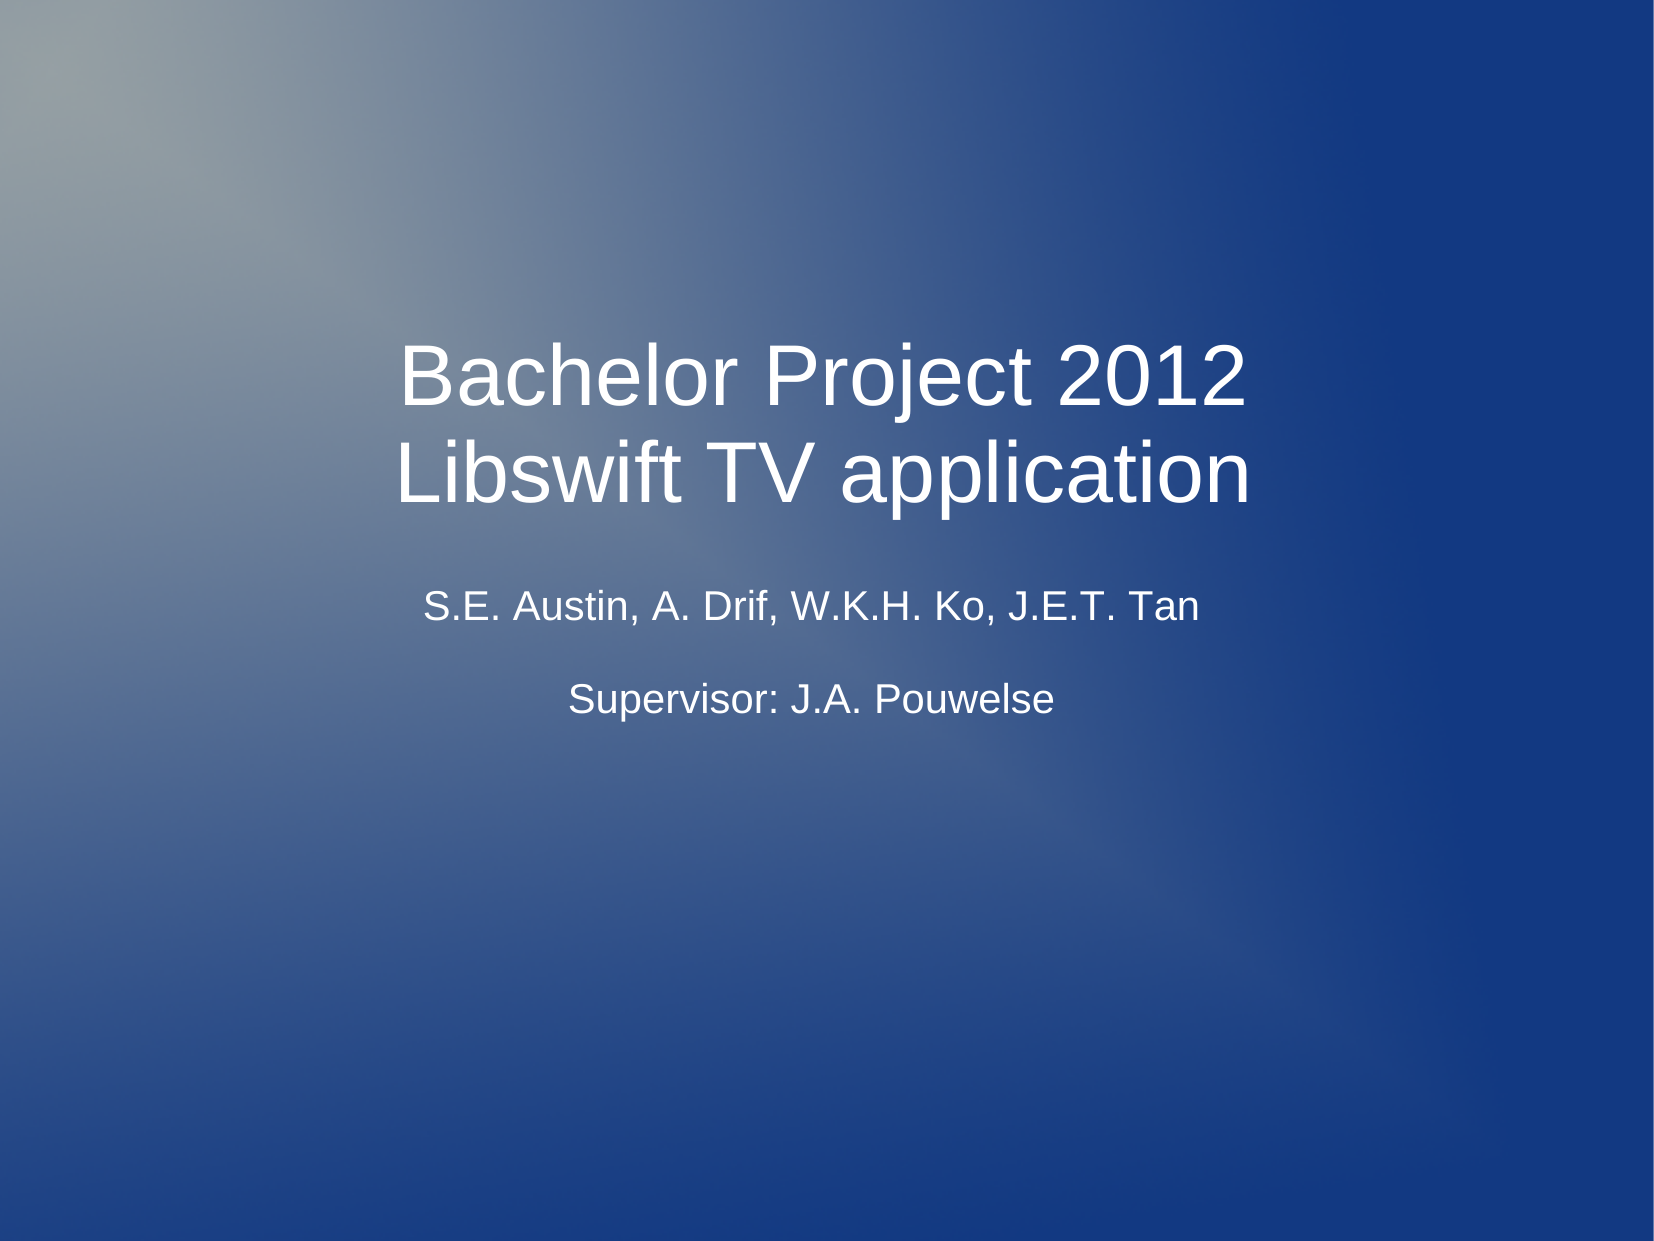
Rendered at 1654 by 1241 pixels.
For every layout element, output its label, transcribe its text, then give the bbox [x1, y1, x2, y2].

subtitle S.E. Austin, A. Drif, W.K.H. Ko, J.E.T. Tan Supervisor: J.A. Pouwelse [45, 582, 1579, 723]
picture [0, 0, 1654, 1241]
title Bachelor Project 2012 Libswift TV application [79, 320, 1568, 528]
